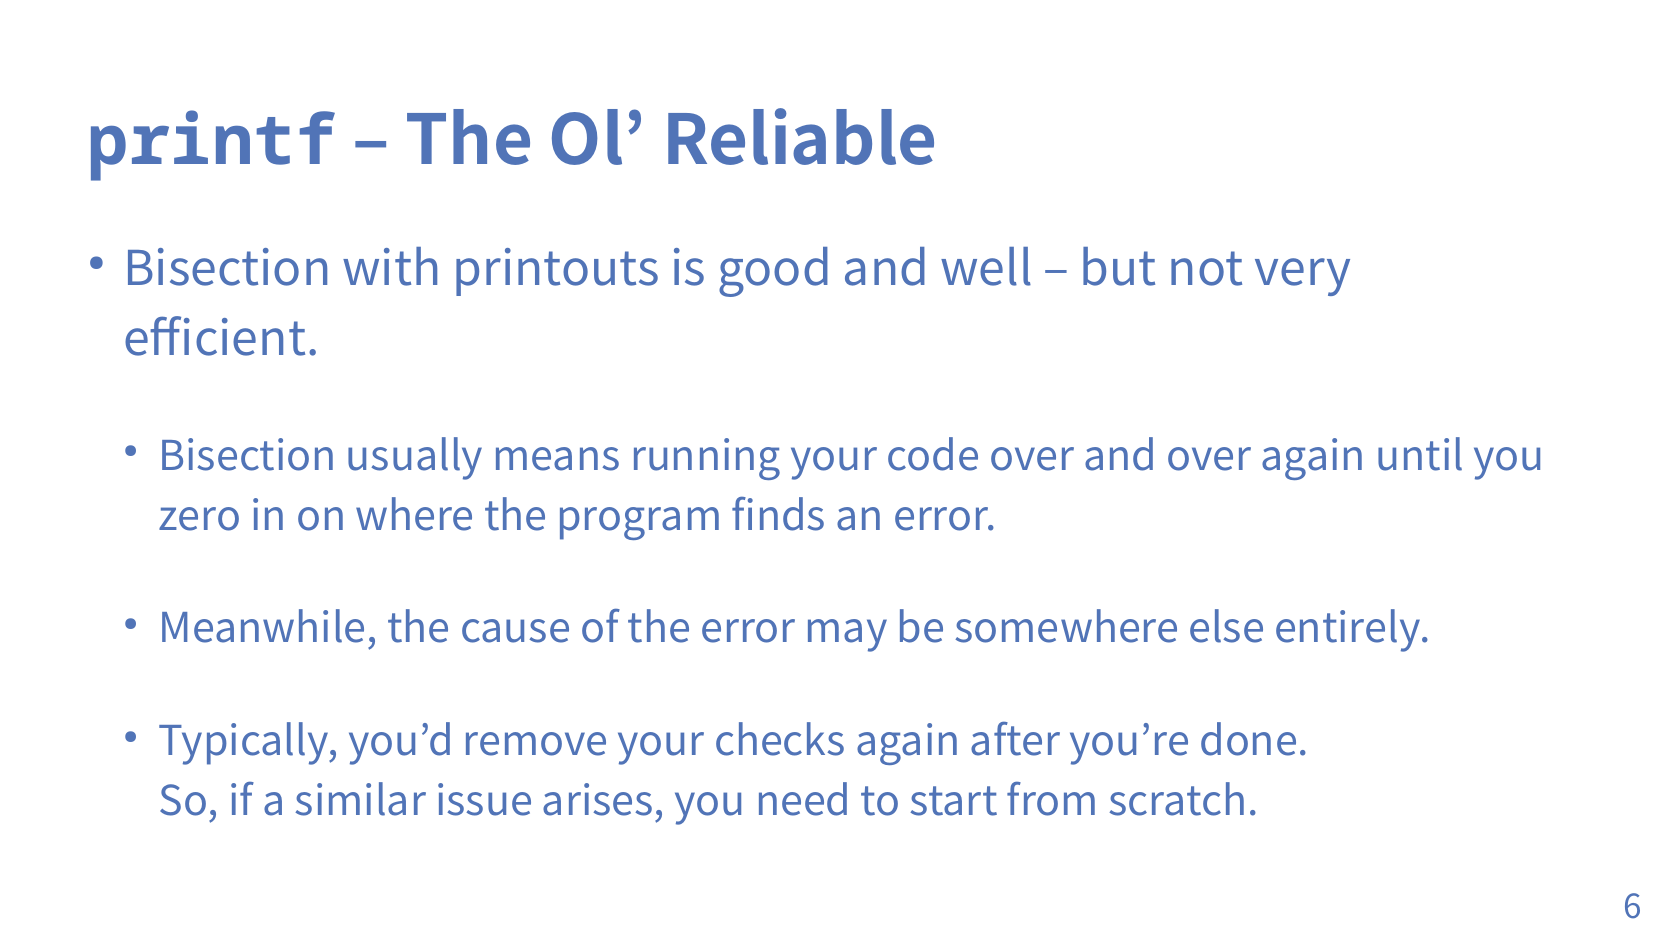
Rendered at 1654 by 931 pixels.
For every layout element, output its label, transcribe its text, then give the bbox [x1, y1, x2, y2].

title printf – The Ol’ Reliable [87, 93, 1563, 176]
list Bisection with printouts is good and well – but not very efficient. Bisection usually means running your code over and over again until you zero in on where the program finds an error. Meanwhile, the cause of the error may be somewhere else entirely. Typically, you’d remove your checks again after you’re done. So, if a similar issue arises, you need to start from scratch. [87, 229, 1553, 840]
